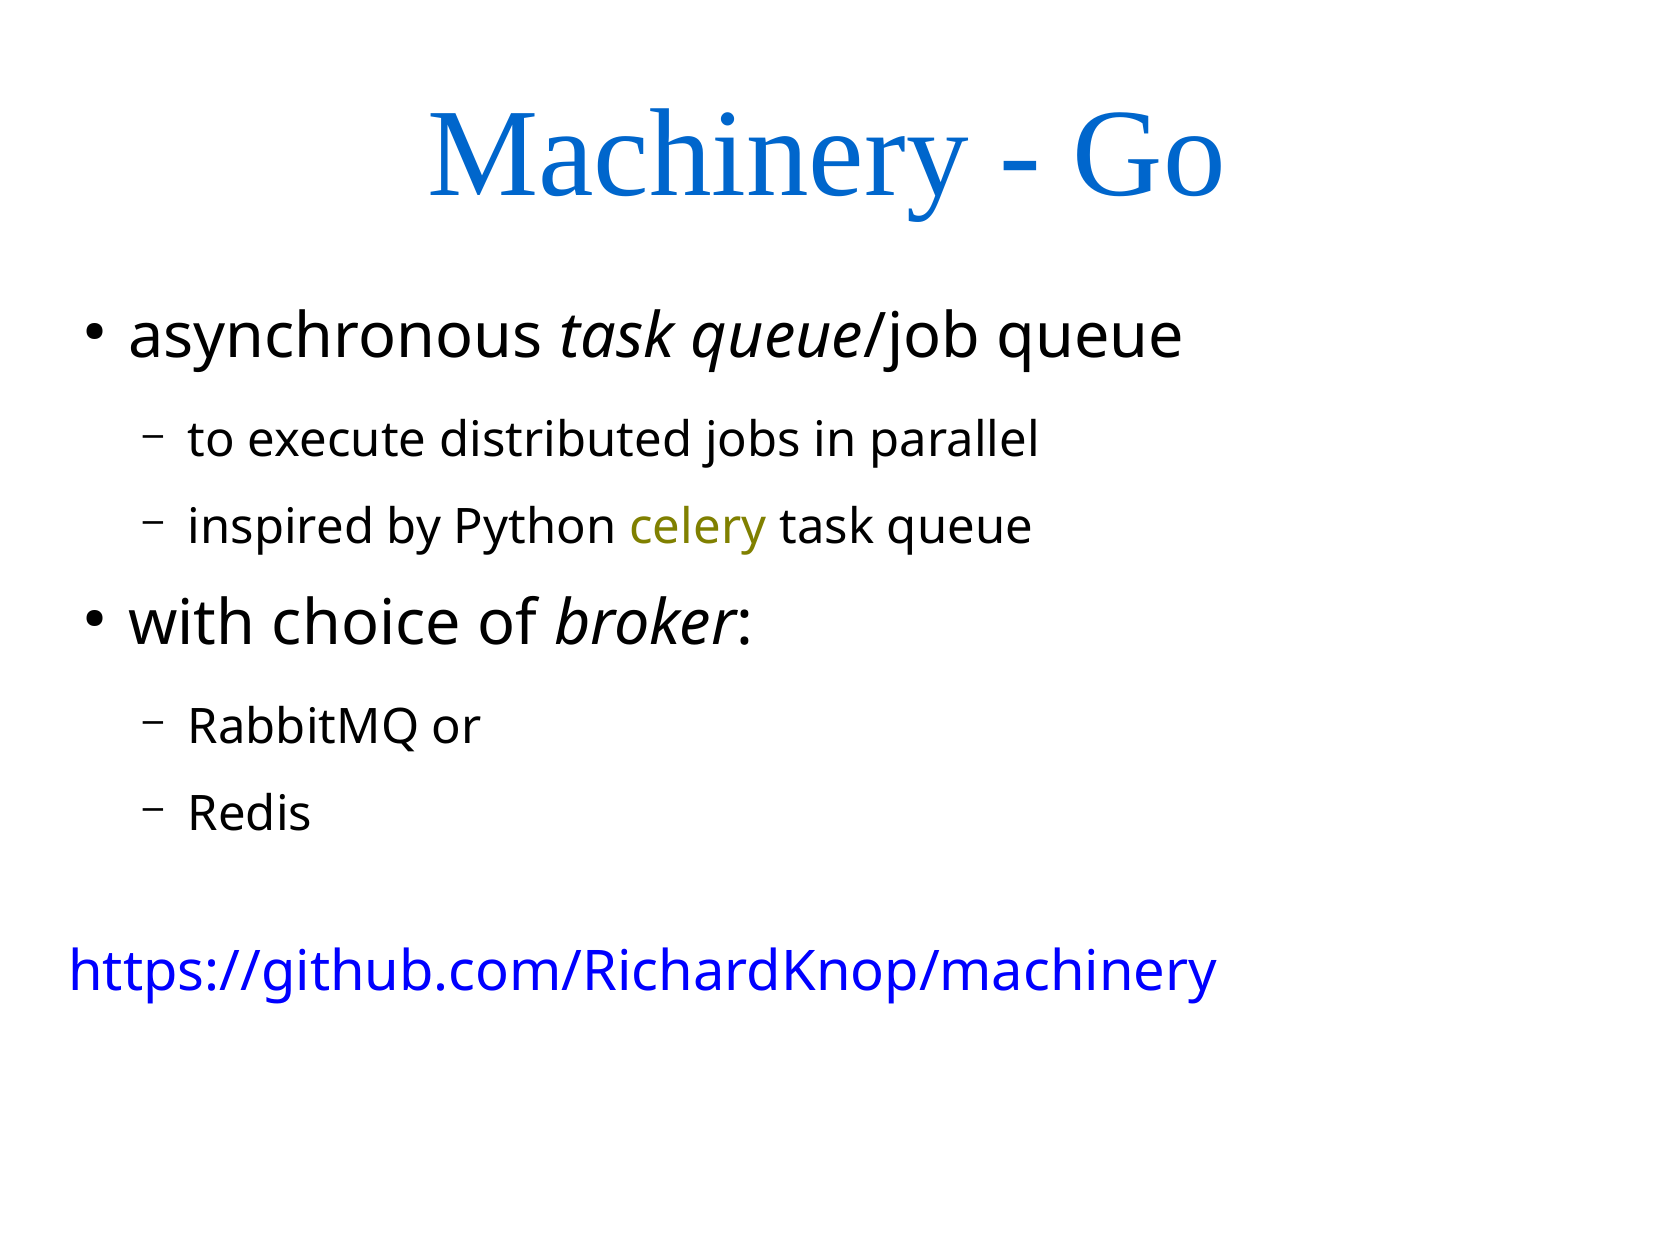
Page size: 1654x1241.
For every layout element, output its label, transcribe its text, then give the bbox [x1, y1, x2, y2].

list asynchronous task queue/job queue to execute distributed jobs in parallel inspired by Python celery task queue with choice of broker: RabbitMQ or Redis https://github.com/RichardKnop/machinery [68, 290, 1607, 1010]
title Machinery - Go [82, 49, 1571, 257]
